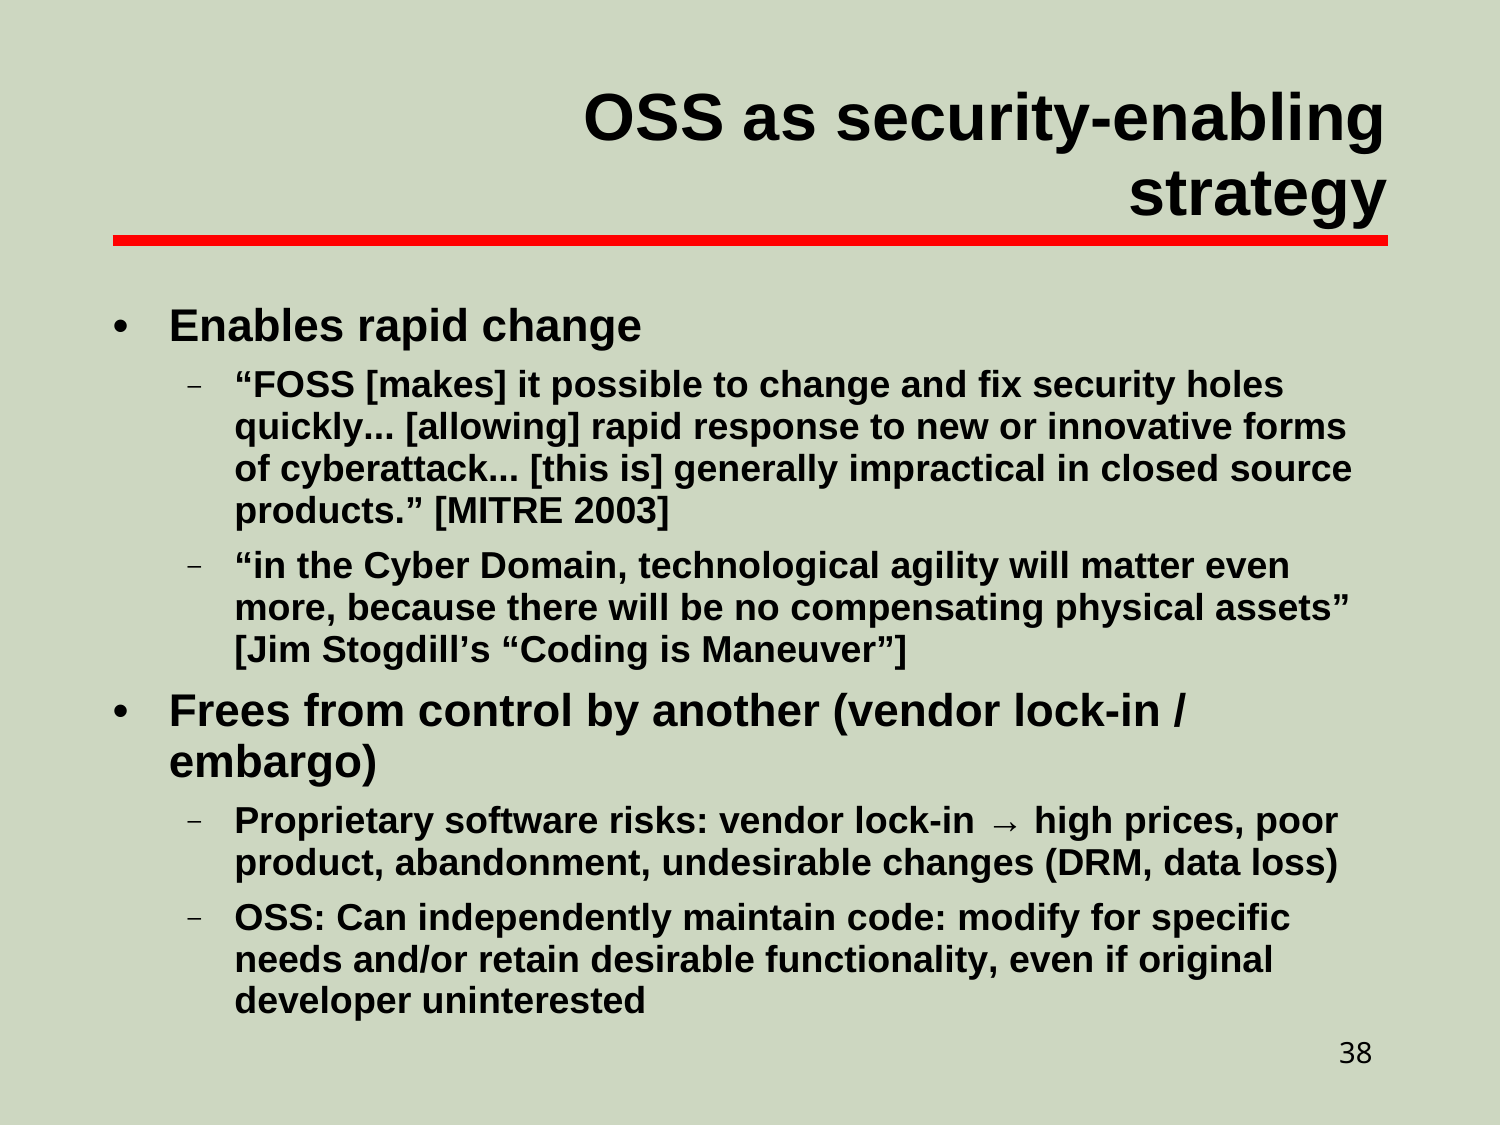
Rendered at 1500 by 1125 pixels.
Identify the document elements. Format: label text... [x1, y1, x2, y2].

title OSS as security-enabling strategy [337, 79, 1388, 230]
list Enables rapid change “FOSS [makes] it possible to change and fix security holes quickly... [allowing] rapid response to new or innovative forms of cyberattack... [this is] generally impractical in closed source products.” [MITRE 2003] “in the Cyber Domain, technological agility will matter even more, because there will be no compensating physical assets” [Jim Stogdill’s “Coding is Maneuver”] Frees from control by another (vendor lock-in / embargo) Proprietary software risks: vendor lock-in → high prices, poor product, abandonment, undesirable changes (DRM, data loss) OSS: Can independently maintain code: modify for specific needs and/or retain desirable functionality, even if original developer uninterested [112, 299, 1388, 1084]
